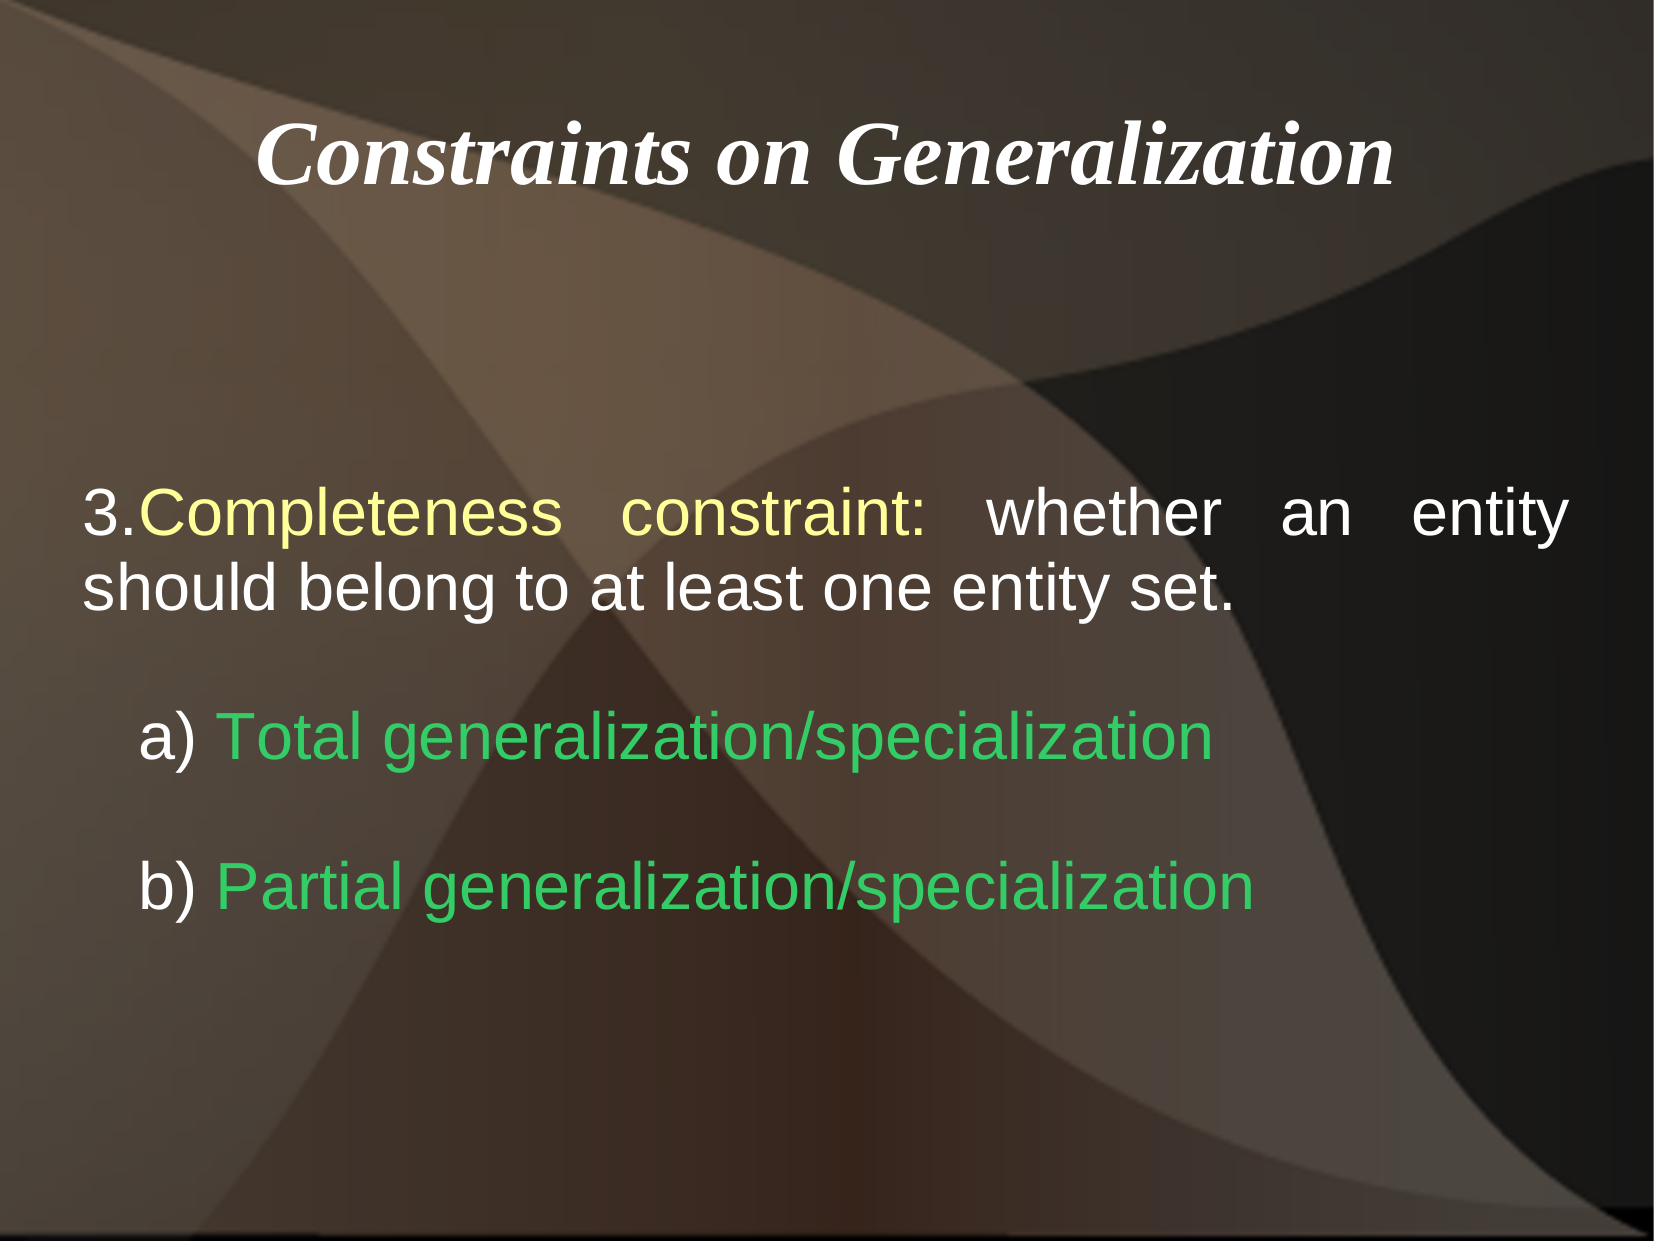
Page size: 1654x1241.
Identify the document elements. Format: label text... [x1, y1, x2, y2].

subtitle Completeness constraint: whether an entity should belong to at least one entity set. a) Total generalization/specialization b) Partial generalization/specialization [82, 297, 1571, 1102]
picture [0, 0, 1654, 1241]
title Constraints on Generalization [82, 49, 1571, 257]
